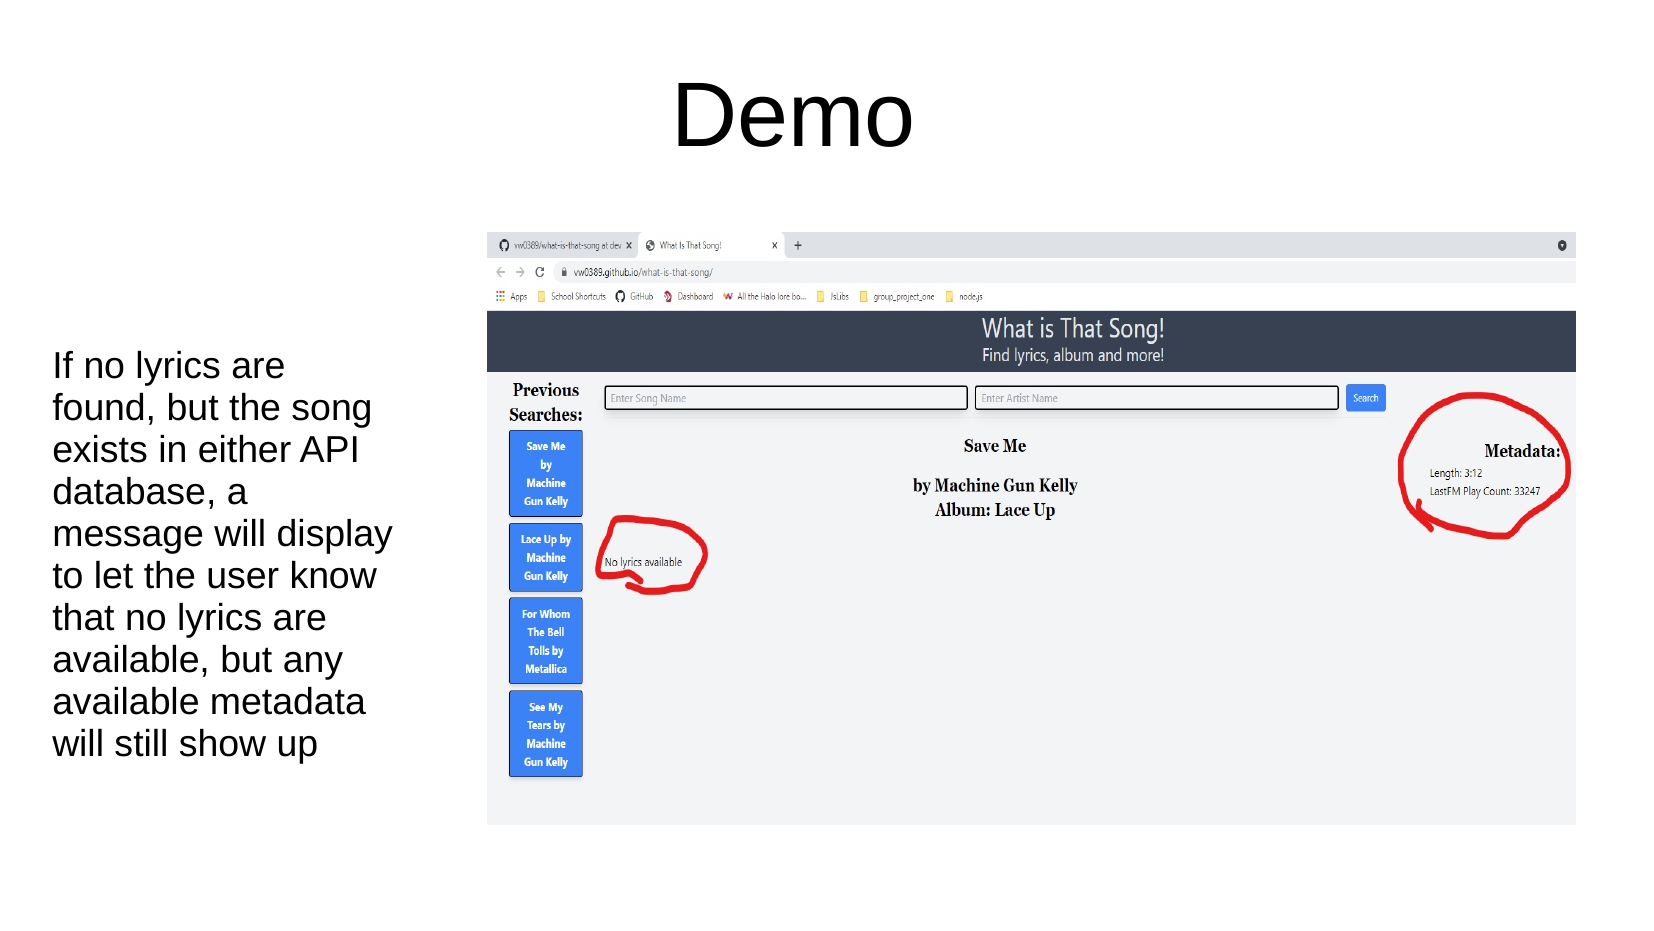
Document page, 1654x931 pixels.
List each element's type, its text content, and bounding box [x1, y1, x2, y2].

text_box If no lyrics are found, but the song exists in either API database, a message will display to let the user know that no lyrics are available, but any available metadata will still show up [37, 337, 413, 773]
picture [487, 232, 1576, 826]
title Demo [49, 37, 1538, 193]
